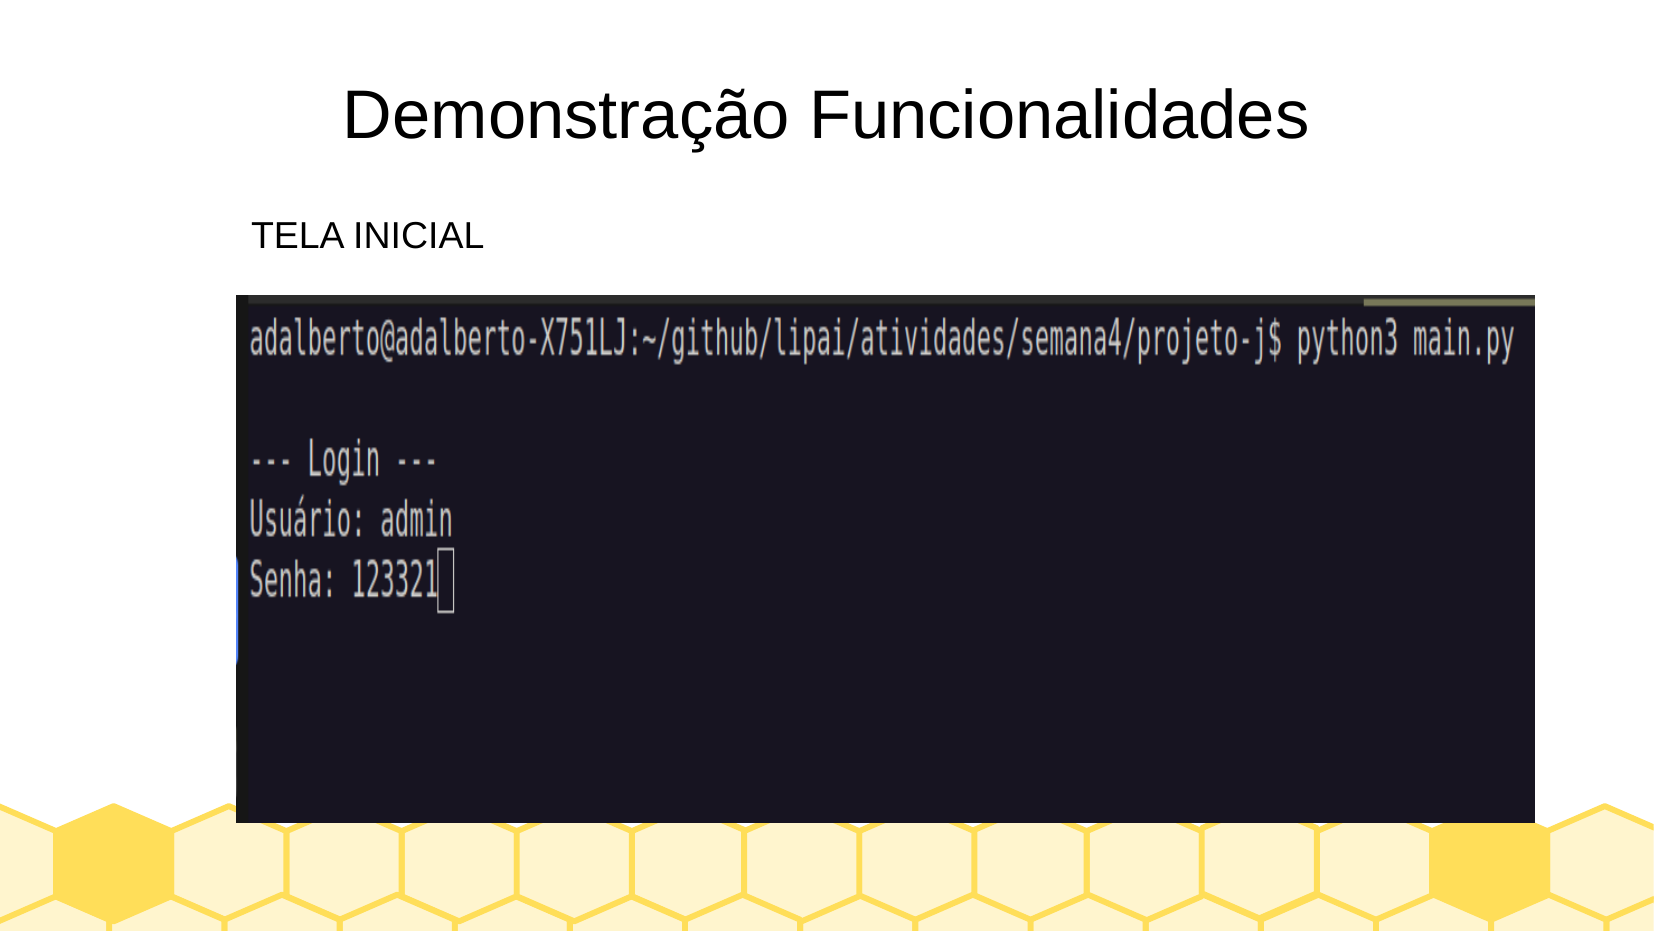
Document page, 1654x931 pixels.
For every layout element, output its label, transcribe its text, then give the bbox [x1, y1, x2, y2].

text_box TELA INICIAL [236, 206, 1418, 281]
title Demonstração Funcionalidades [82, 37, 1571, 193]
picture [236, 295, 1535, 823]
